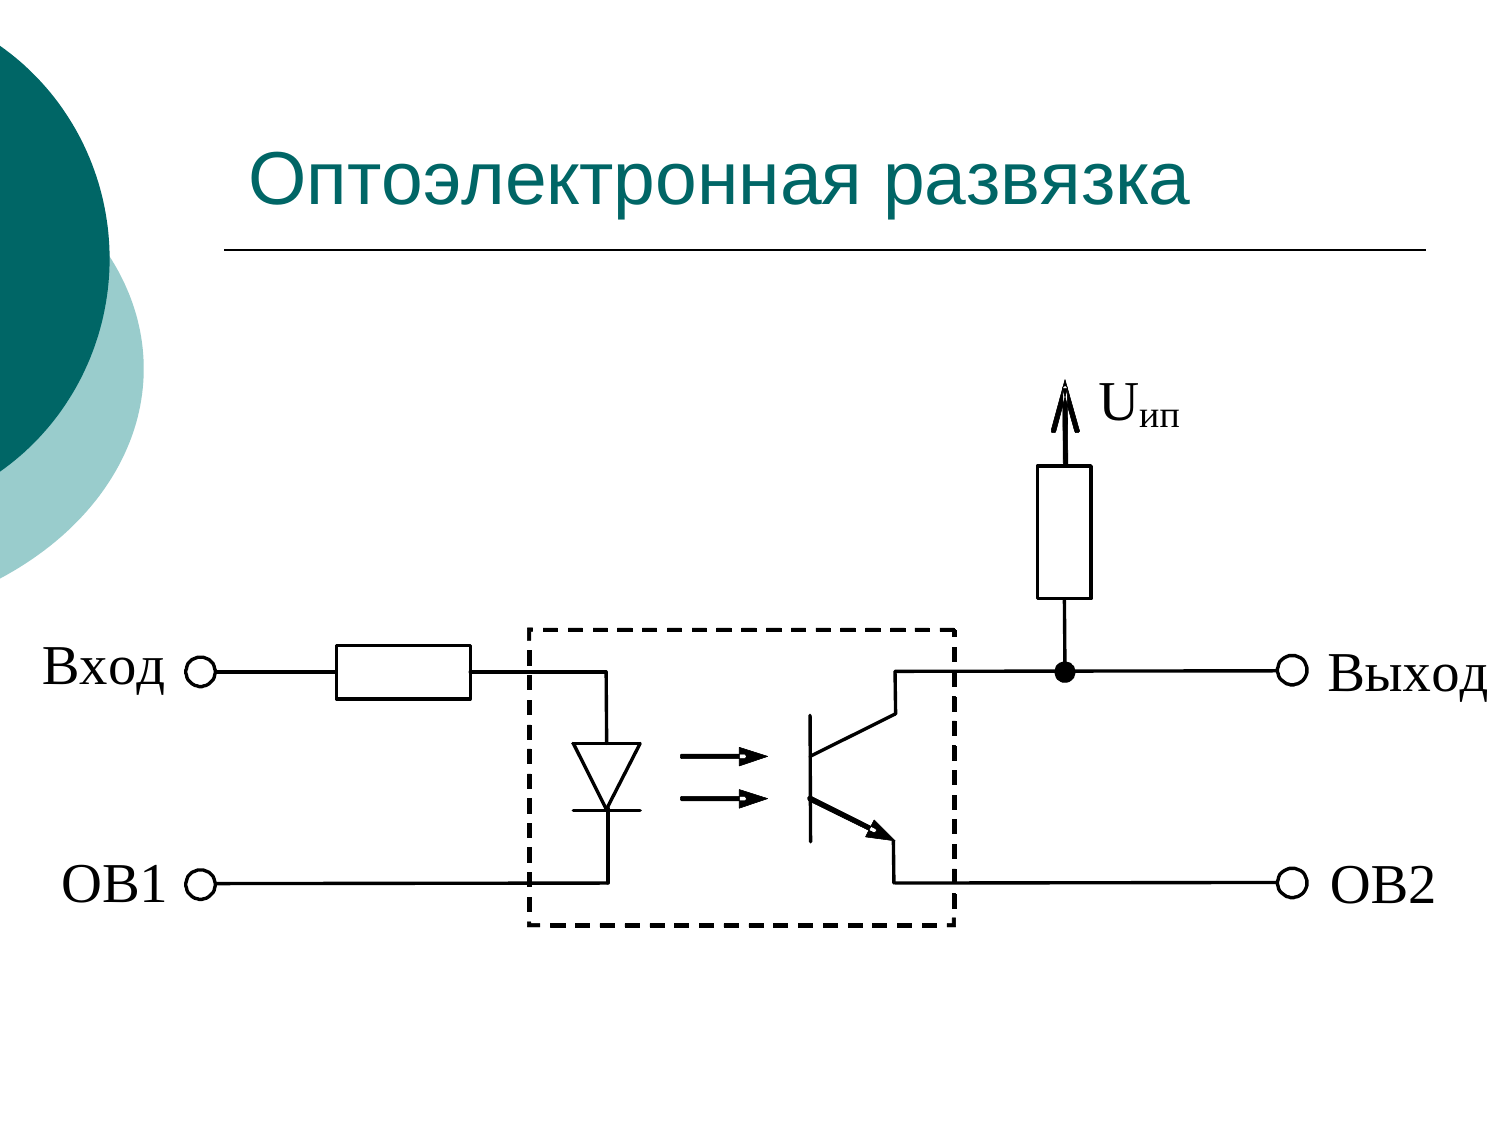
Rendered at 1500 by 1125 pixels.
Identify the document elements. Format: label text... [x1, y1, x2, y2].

title Оптоэлектронная развязка [233, 58, 1416, 228]
picture [0, 361, 1500, 958]
